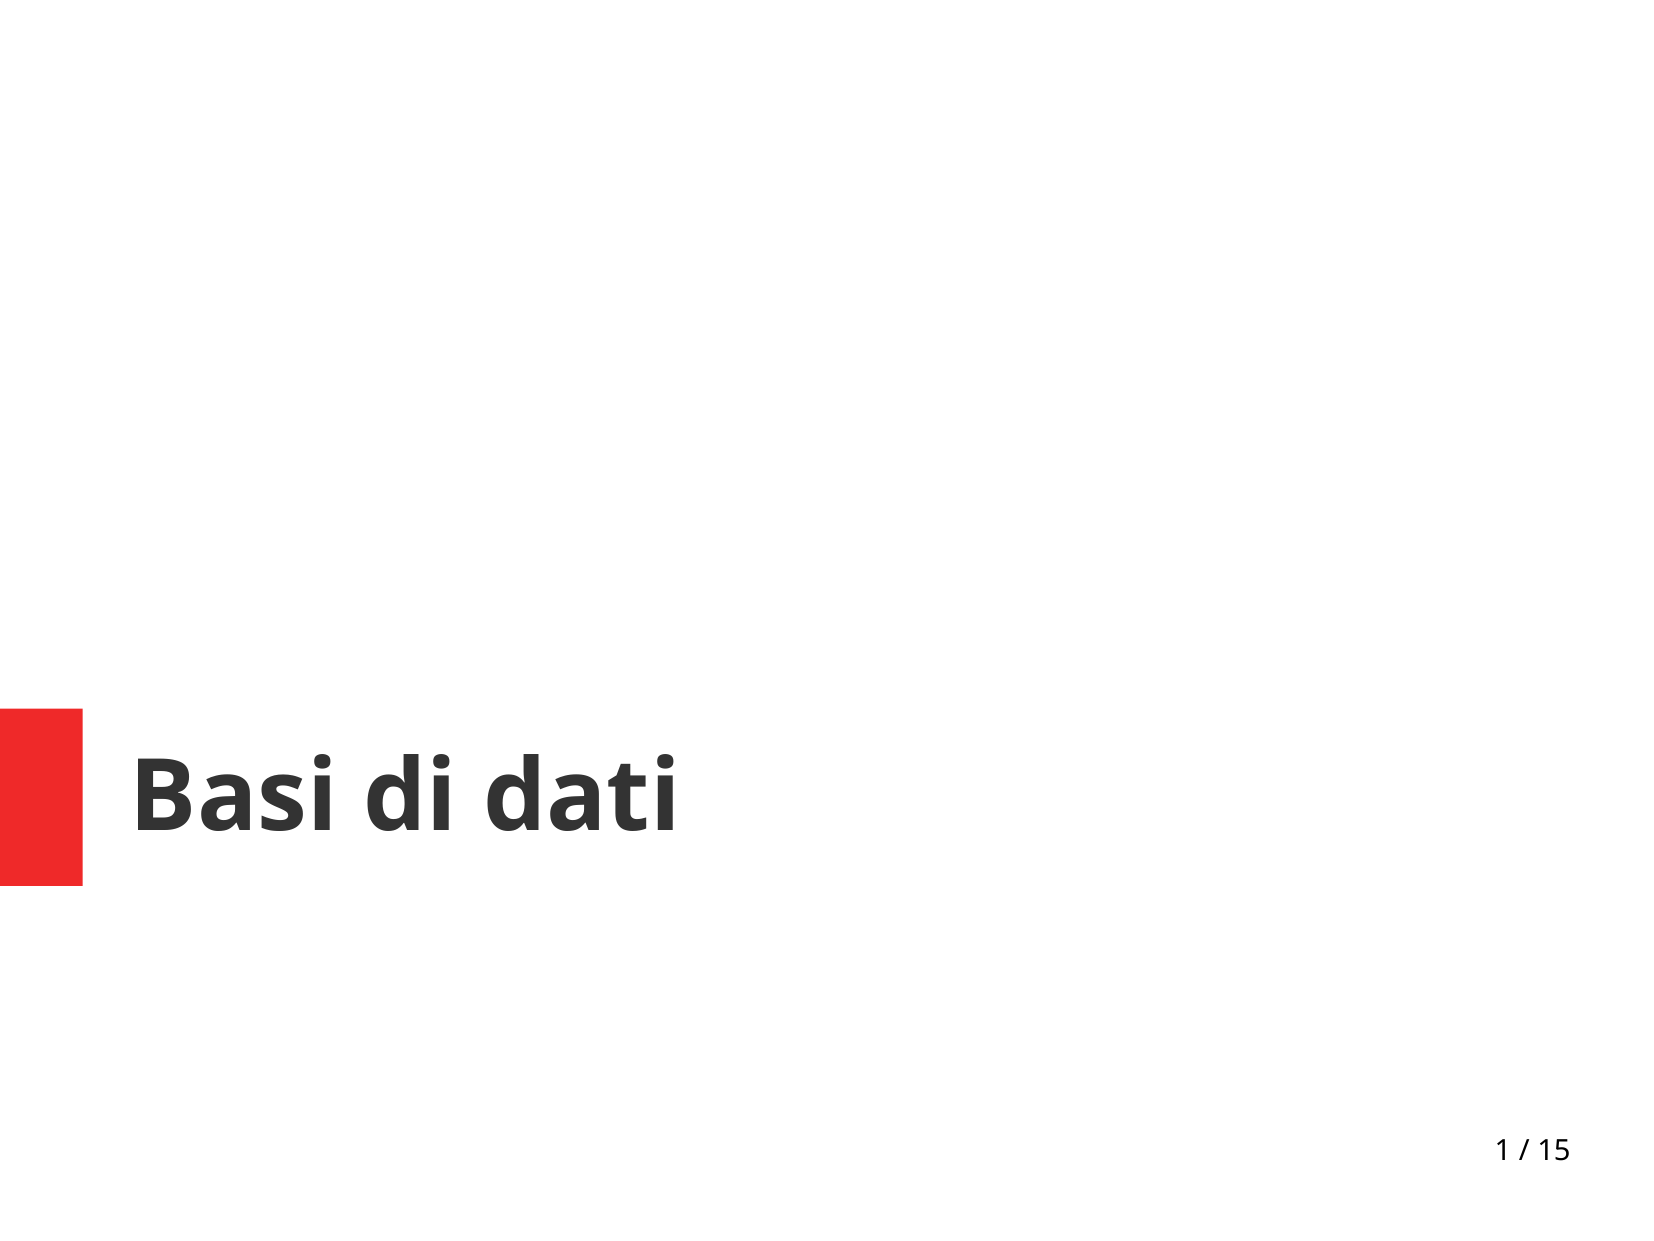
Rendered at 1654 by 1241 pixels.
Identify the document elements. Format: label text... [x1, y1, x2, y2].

title Basi di dati [129, 655, 1536, 928]
